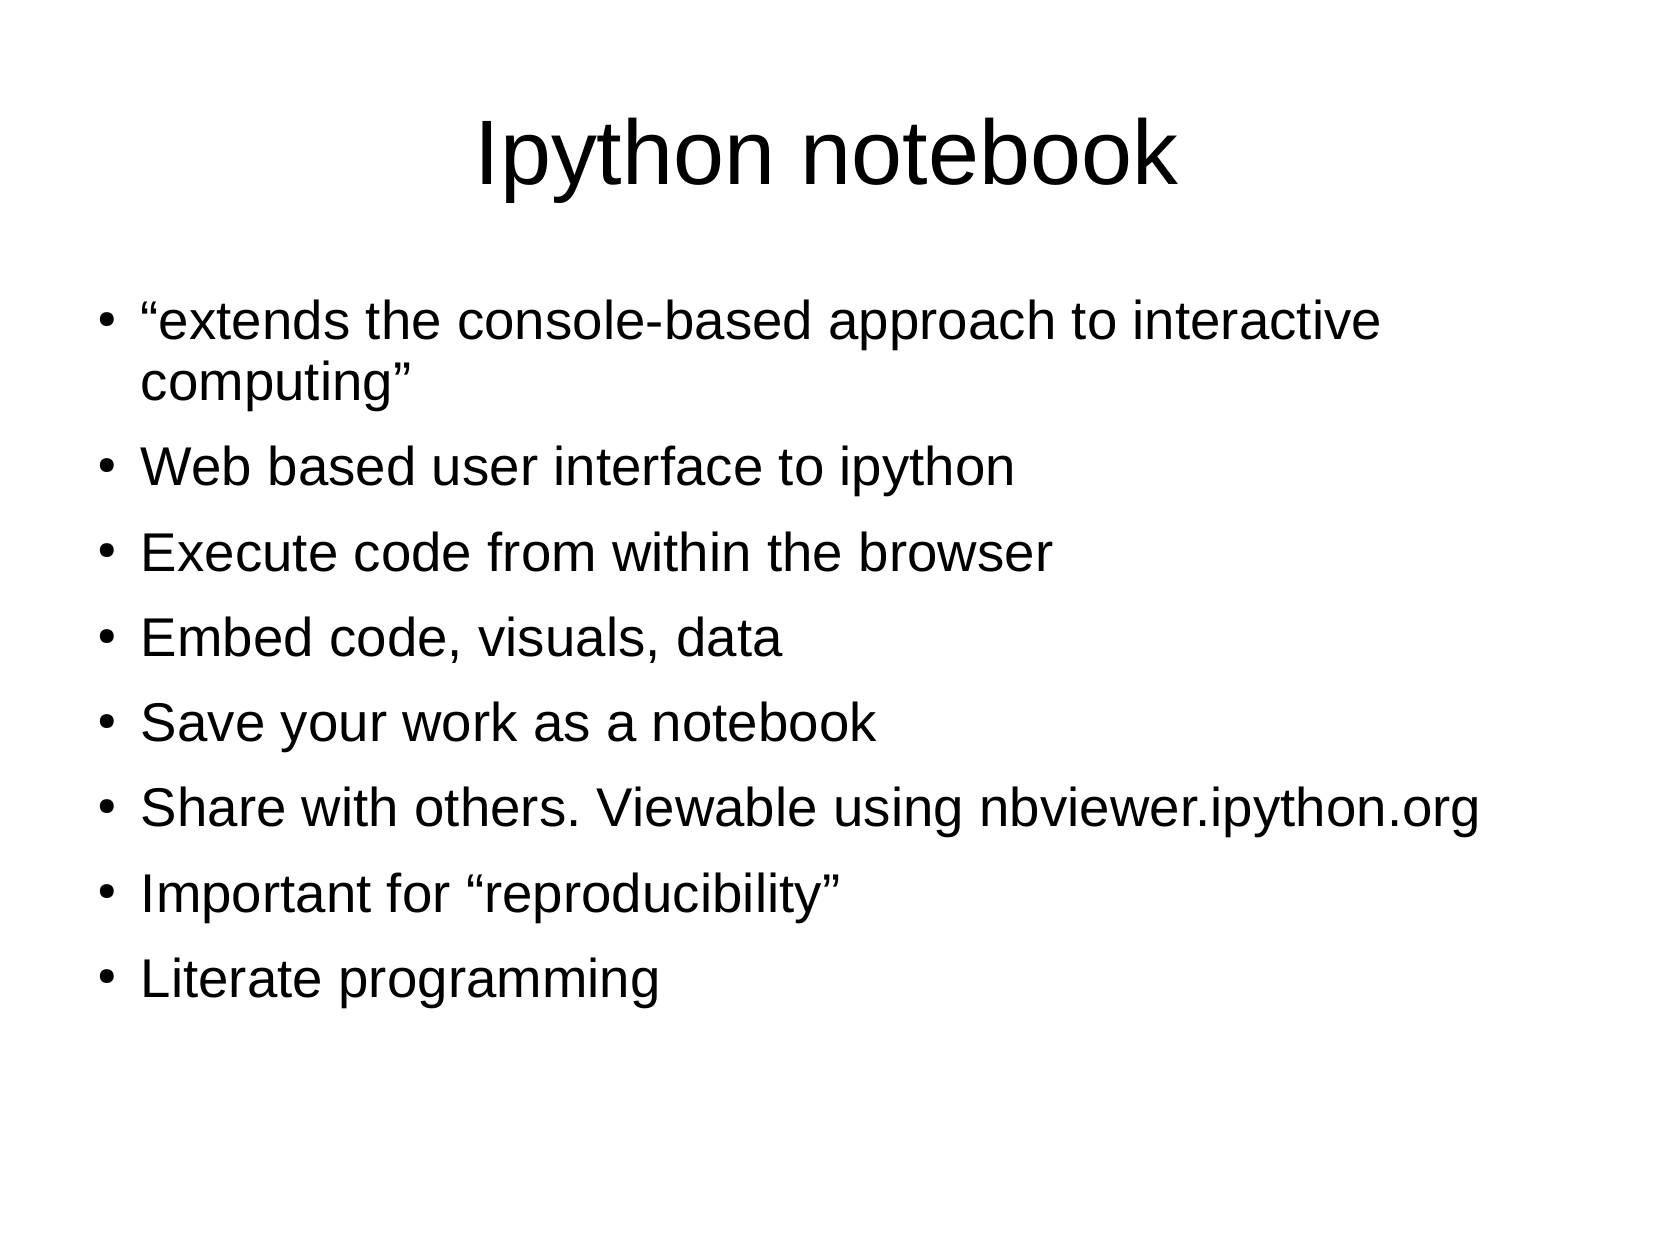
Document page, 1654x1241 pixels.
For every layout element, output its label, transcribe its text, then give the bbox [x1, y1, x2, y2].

title Ipython notebook [82, 49, 1571, 257]
list “extends the console-based approach to interactive computing” Web based user interface to ipython Execute code from within the browser Embed code, visuals, data Save your work as a notebook Share with others. Viewable using nbviewer.ipython.org Important for “reproducibility” Literate programming [82, 290, 1571, 1010]
